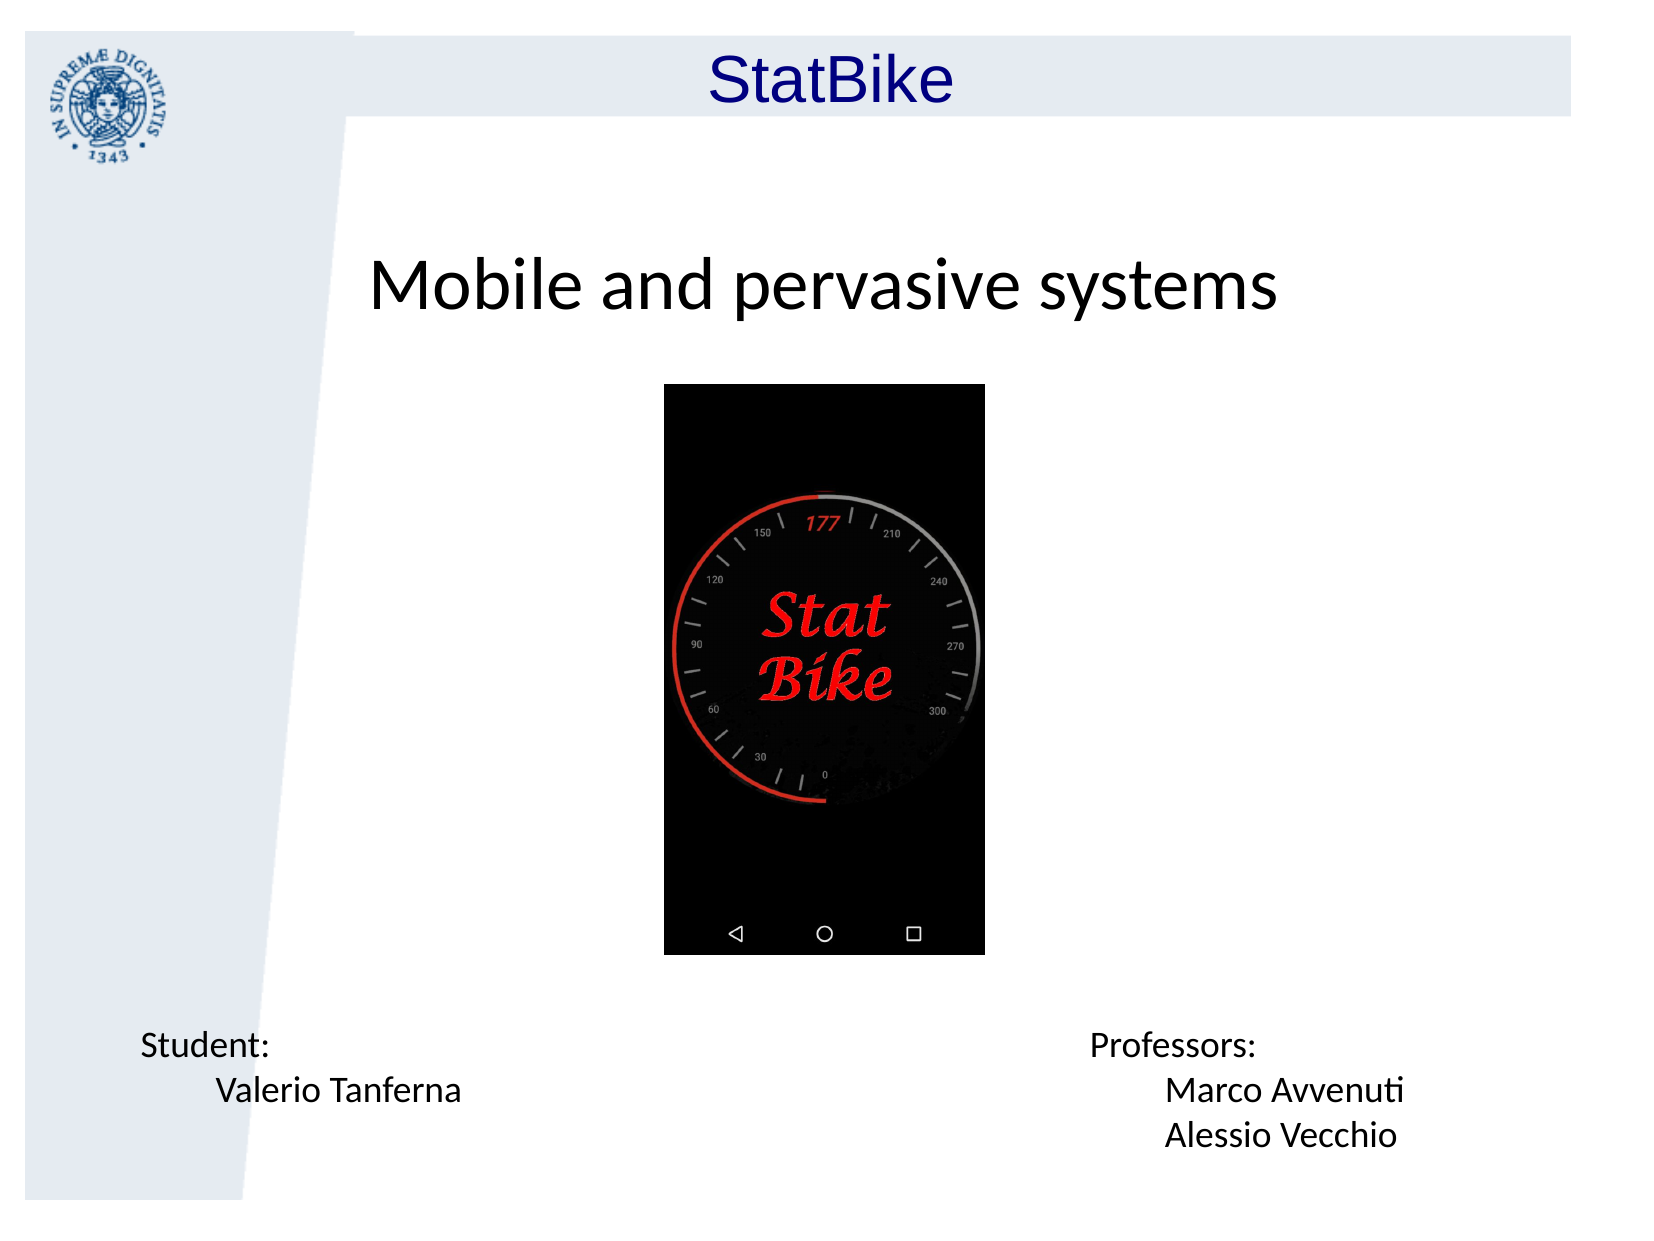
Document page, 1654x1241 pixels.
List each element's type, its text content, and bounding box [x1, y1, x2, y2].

title StatBike [300, 35, 1571, 117]
text_box Professors: Marco Avvenuti Alessio Vecchio [1074, 1012, 1555, 1164]
picture [664, 384, 985, 955]
text_box Mobile and pervasive systems [200, 227, 1449, 334]
text_box Student: Valerio Tanferna [125, 1012, 606, 1119]
